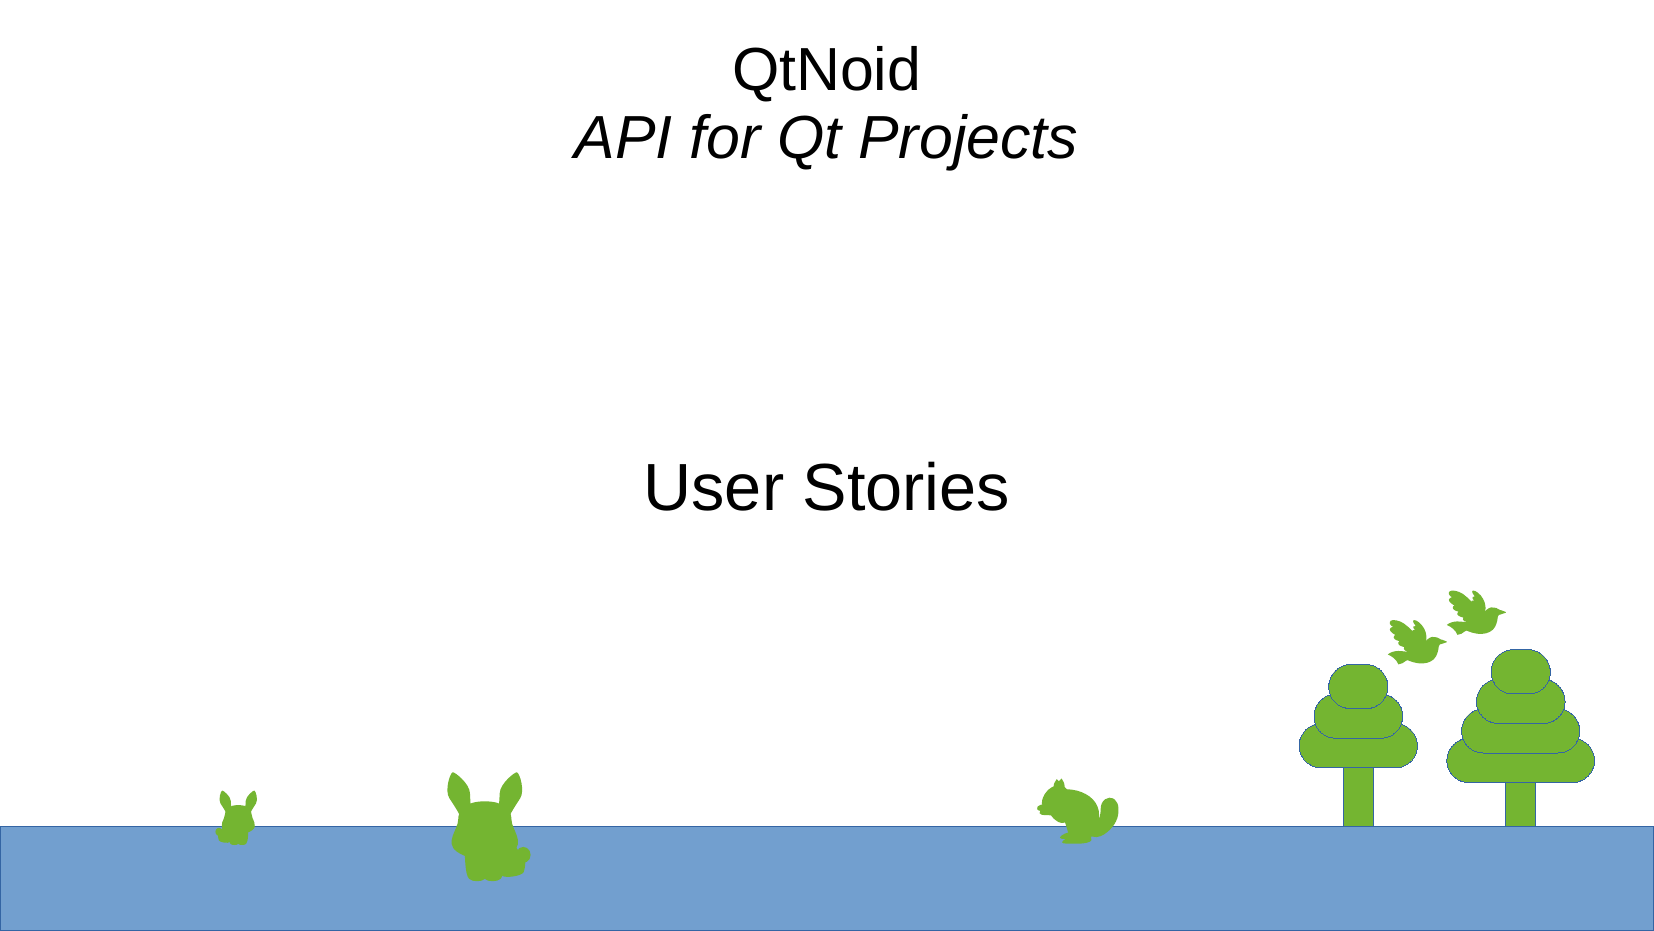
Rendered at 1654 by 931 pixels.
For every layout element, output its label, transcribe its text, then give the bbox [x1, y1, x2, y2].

title QtNoid API for Qt Projects [88, 29, 1565, 178]
subtitle User Stories [88, 206, 1565, 768]
